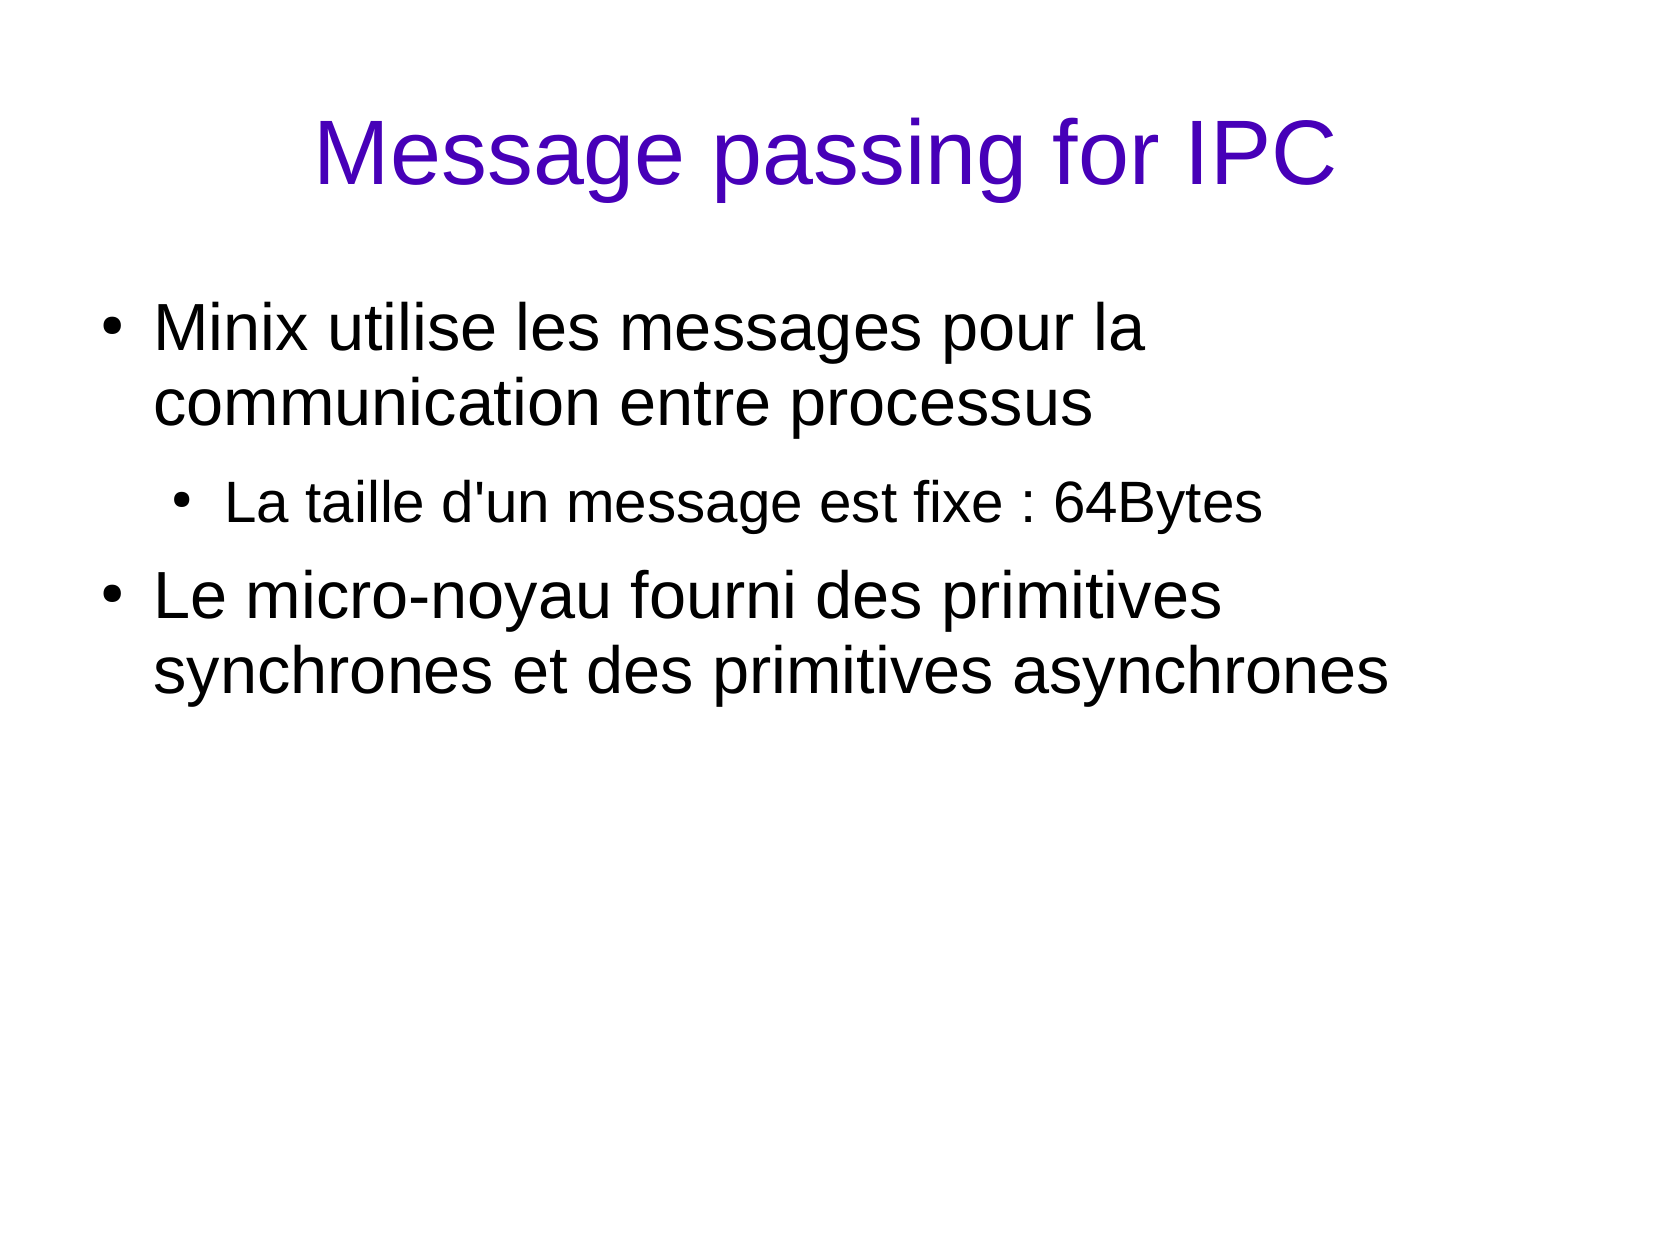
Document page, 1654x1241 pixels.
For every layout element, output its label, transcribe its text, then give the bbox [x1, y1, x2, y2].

list Minix utilise les messages pour la communication entre processus La taille d'un message est fixe : 64Bytes Le micro-noyau fourni des primitives synchrones et des primitives asynchrones [82, 290, 1571, 1010]
title Message passing for IPC [82, 49, 1571, 257]
